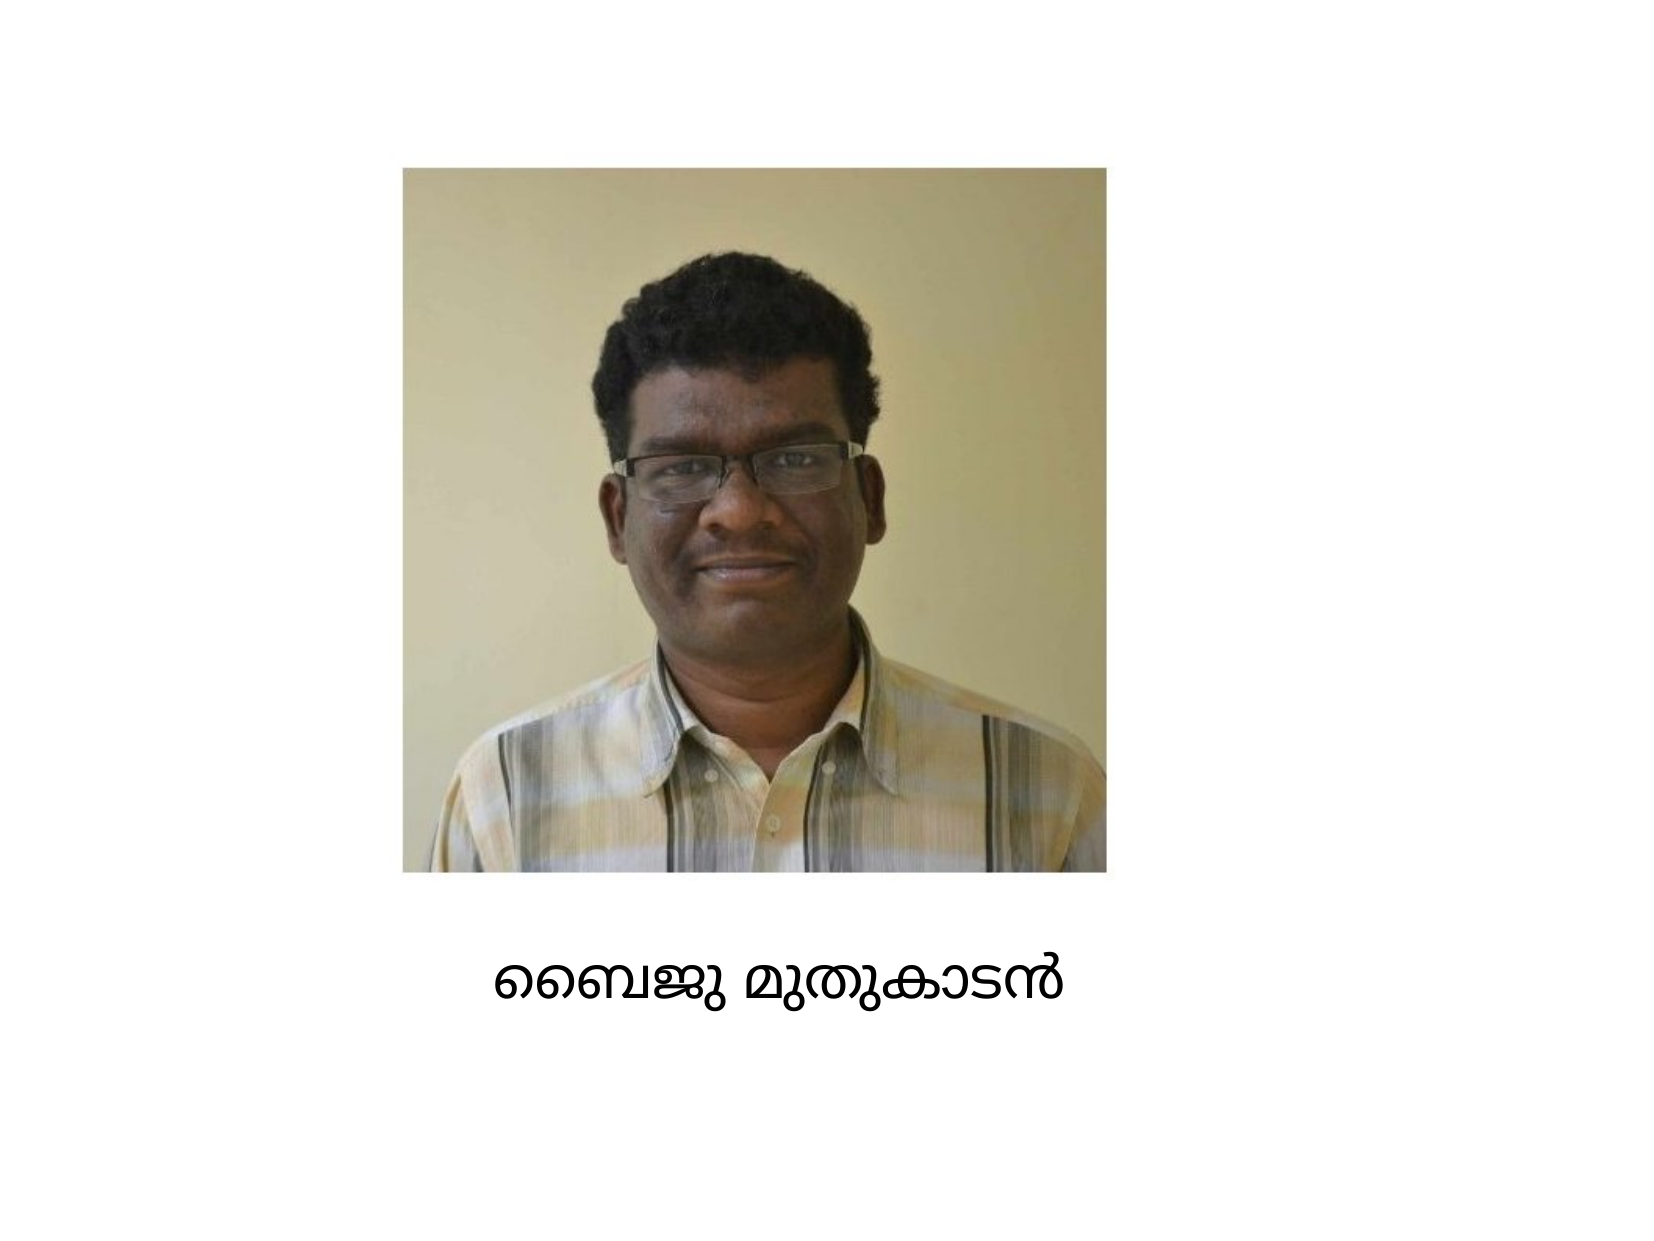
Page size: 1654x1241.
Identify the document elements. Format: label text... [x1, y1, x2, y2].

text_box [364, 129, 1146, 912]
text_box ബൈജു മുതുകാടന്‍ [437, 940, 1123, 1028]
